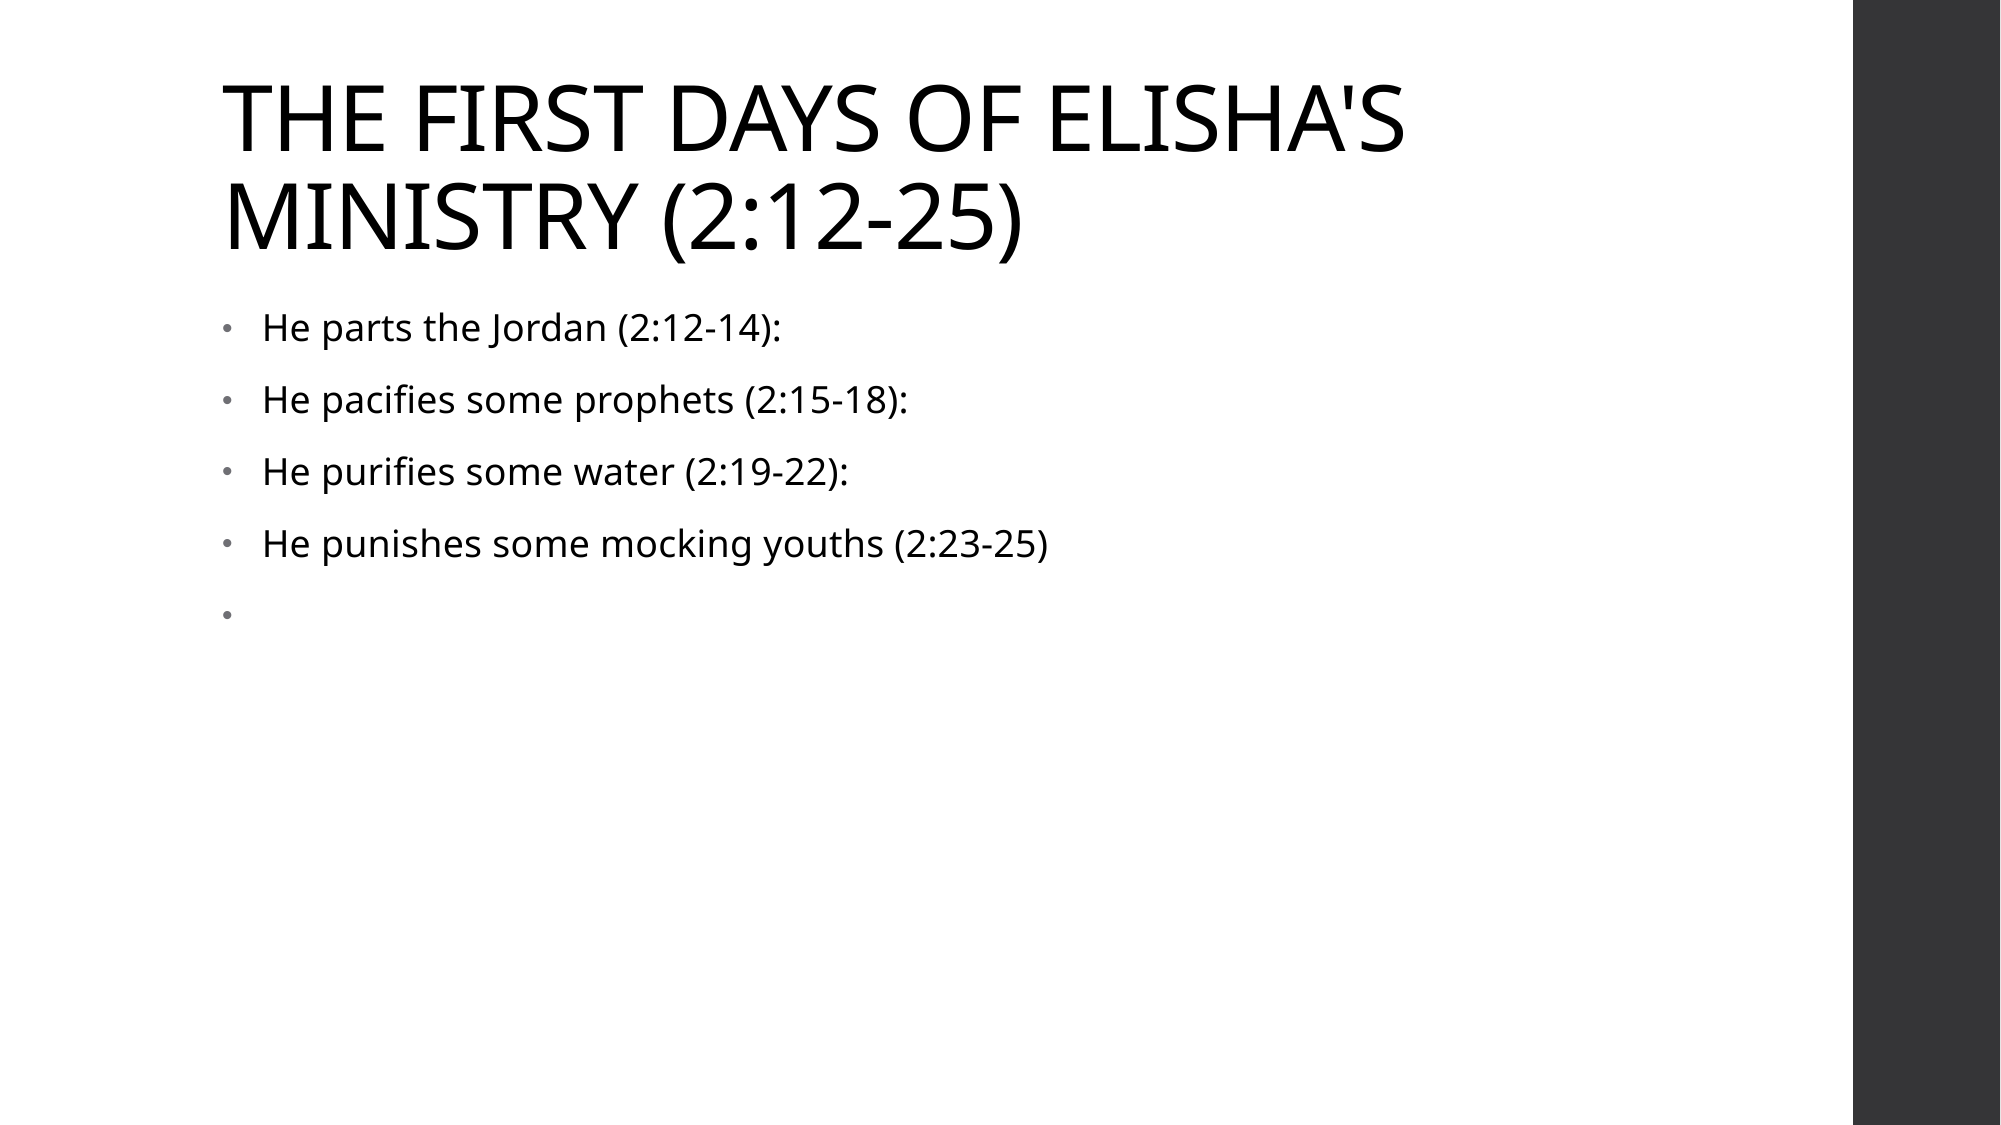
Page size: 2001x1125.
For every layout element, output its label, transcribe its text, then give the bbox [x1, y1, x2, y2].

title THE FIRST DAYS OF ELISHA'S MINISTRY (2:12-25) [206, 60, 1797, 278]
list He parts the Jordan (2:12-14): He pacifies some prophets (2:15-18): He purifies some water (2:19-22): He punishes some mocking youths (2:23-25) [206, 299, 1617, 1014]
